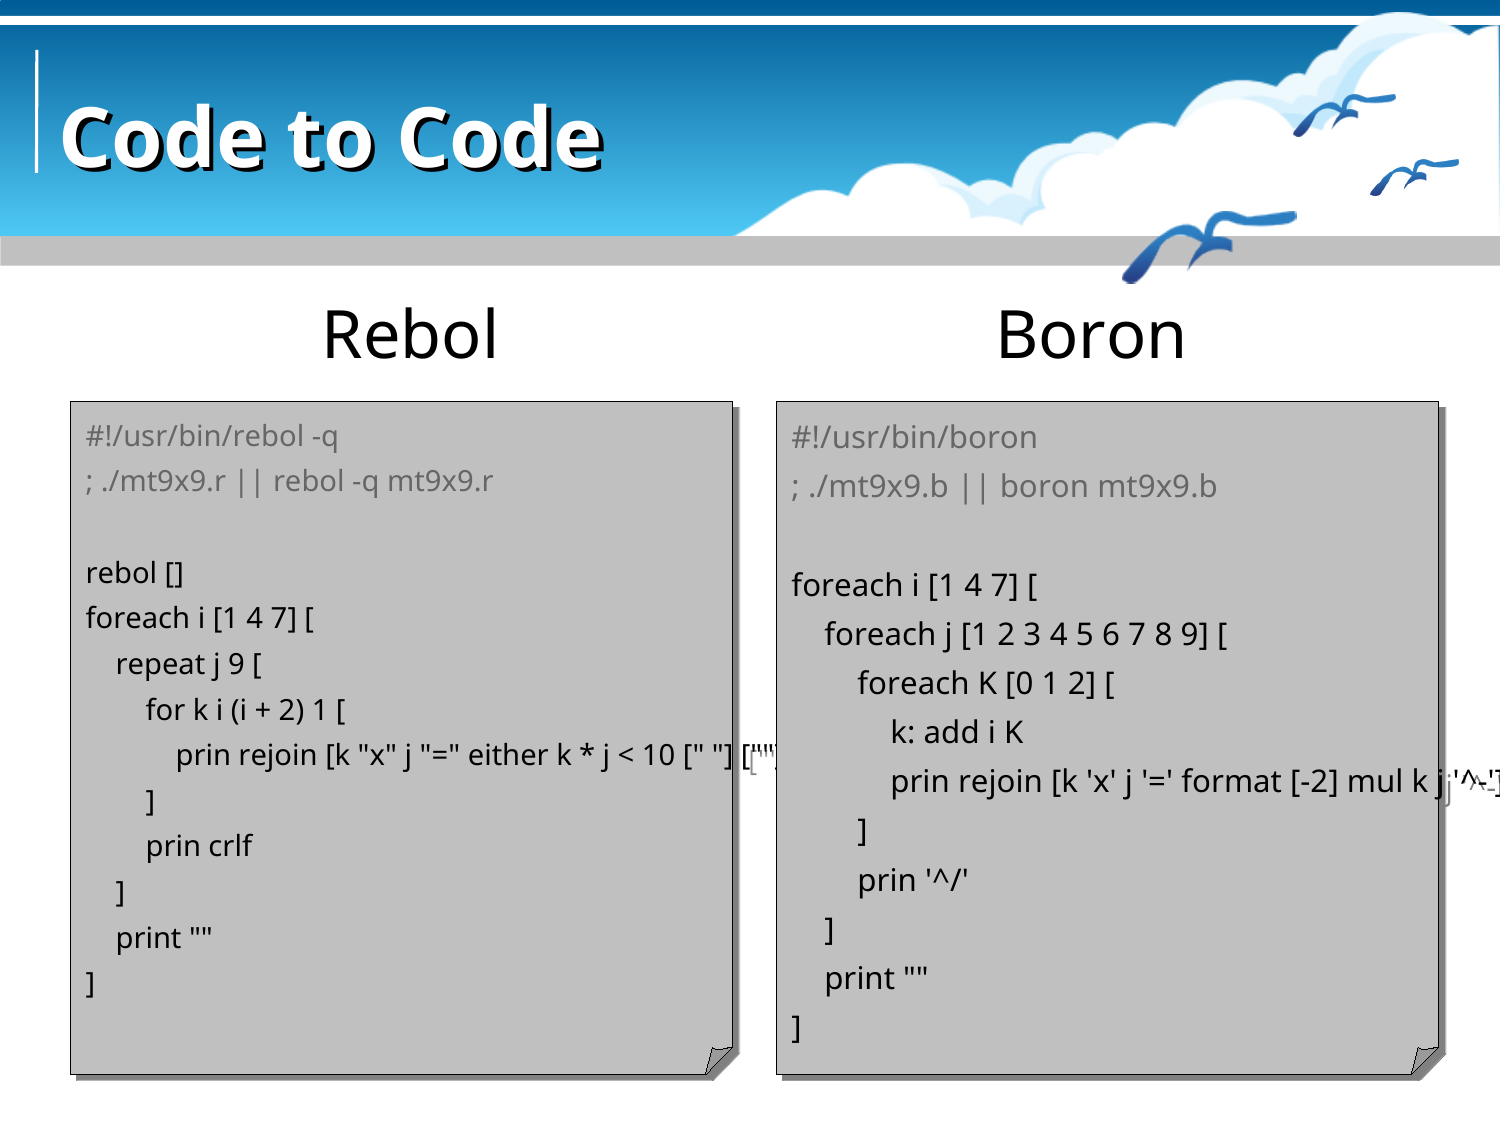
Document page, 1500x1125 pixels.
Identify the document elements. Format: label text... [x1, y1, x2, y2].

text_box Rebol [307, 283, 556, 388]
title Code to Code [59, 86, 1465, 186]
text_box #!/usr/bin/rebol -q ; ./mt9x9.r || rebol -q mt9x9.r rebol [] foreach i [1 4 7] [ repeat j 9 [ for k i (i + 2) 1 [ prin rejoin [k "x" j "=" either k * j < 10 [" "] [""] k * j tab] ] prin crlf ] print "" ] [70, 401, 733, 1075]
text_box #!/usr/bin/boron ; ./mt9x9.b || boron mt9x9.b foreach i [1 4 7] [ foreach j [1 2 3 4 5 6 7 8 9] [ foreach K [0 1 2] [ k: add i K prin rejoin [k 'x' j '=' format [-2] mul k j '^-'] ] prin '^/' ] print "" ] [776, 401, 1439, 1075]
picture [730, 12, 1500, 284]
text_box Boron [980, 283, 1258, 388]
